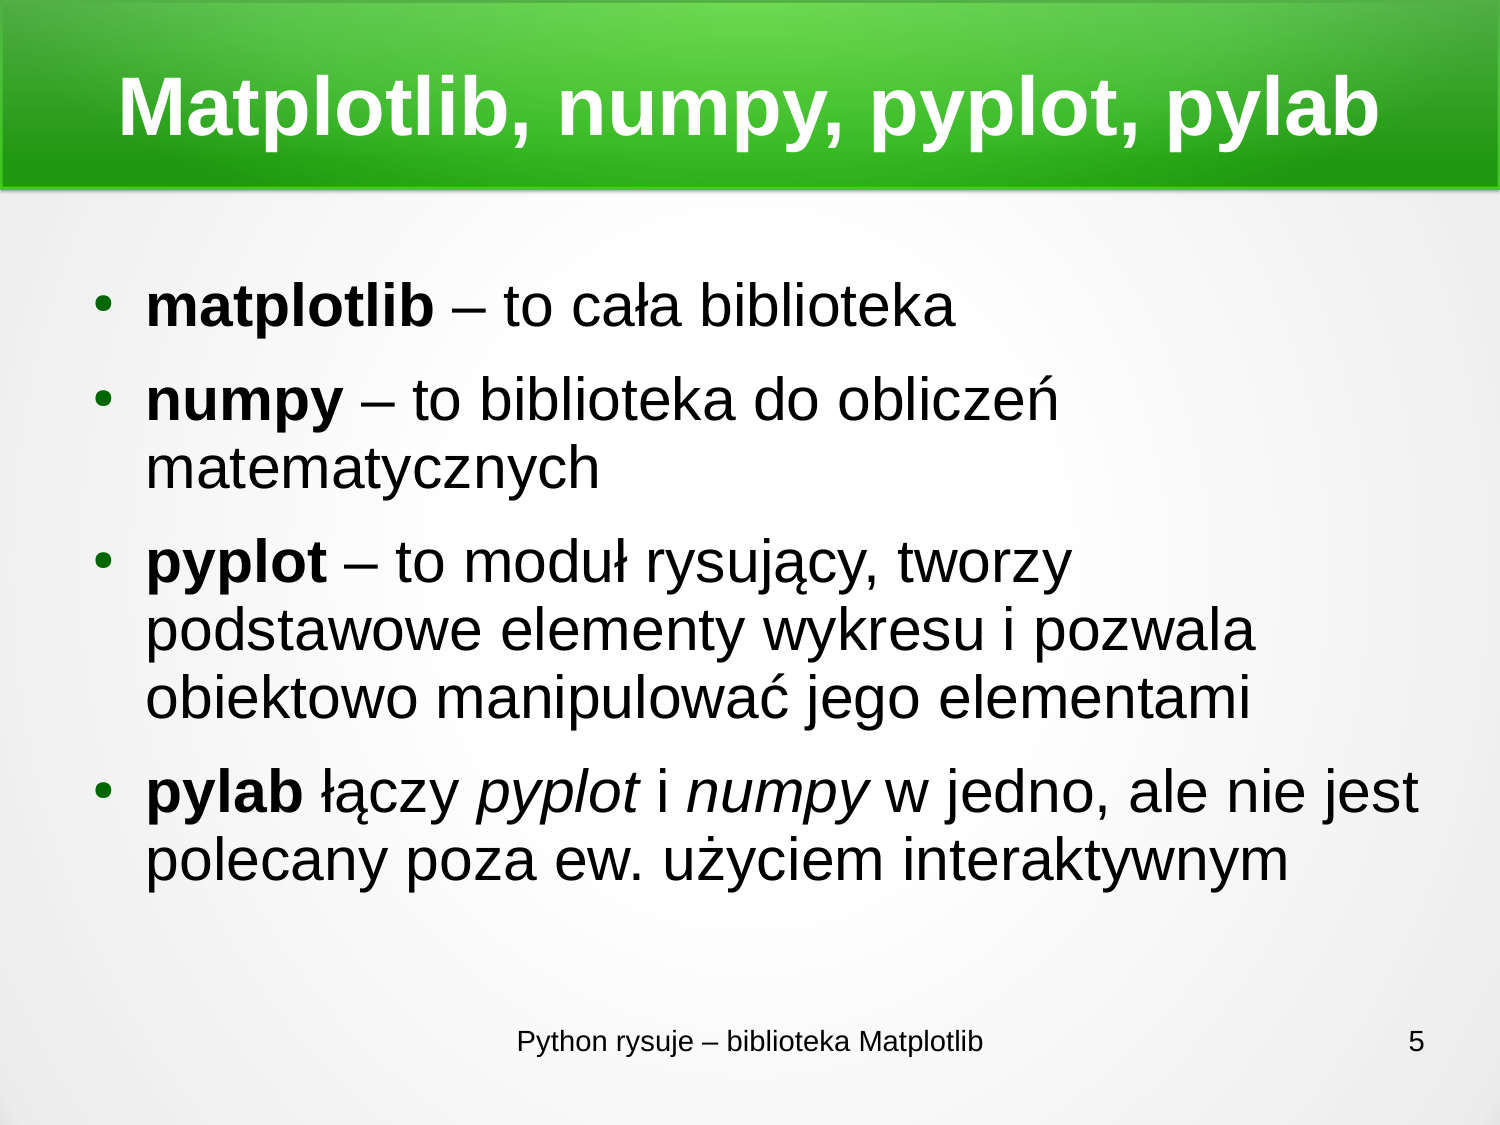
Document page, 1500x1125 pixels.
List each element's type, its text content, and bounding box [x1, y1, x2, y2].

list matplotlib – to cała biblioteka numpy – to biblioteka do obliczeń matematycznych pyplot – to moduł rysujący, tworzy podstawowe elementy wykresu i pozwala obiektowo manipulować jego elementami pylab łączy pyplot i numpy w jedno, ale nie jest polecany poza ew. użyciem interaktywnym [75, 271, 1426, 924]
title Matplotlib, numpy, pyplot, pylab [75, 42, 1426, 172]
